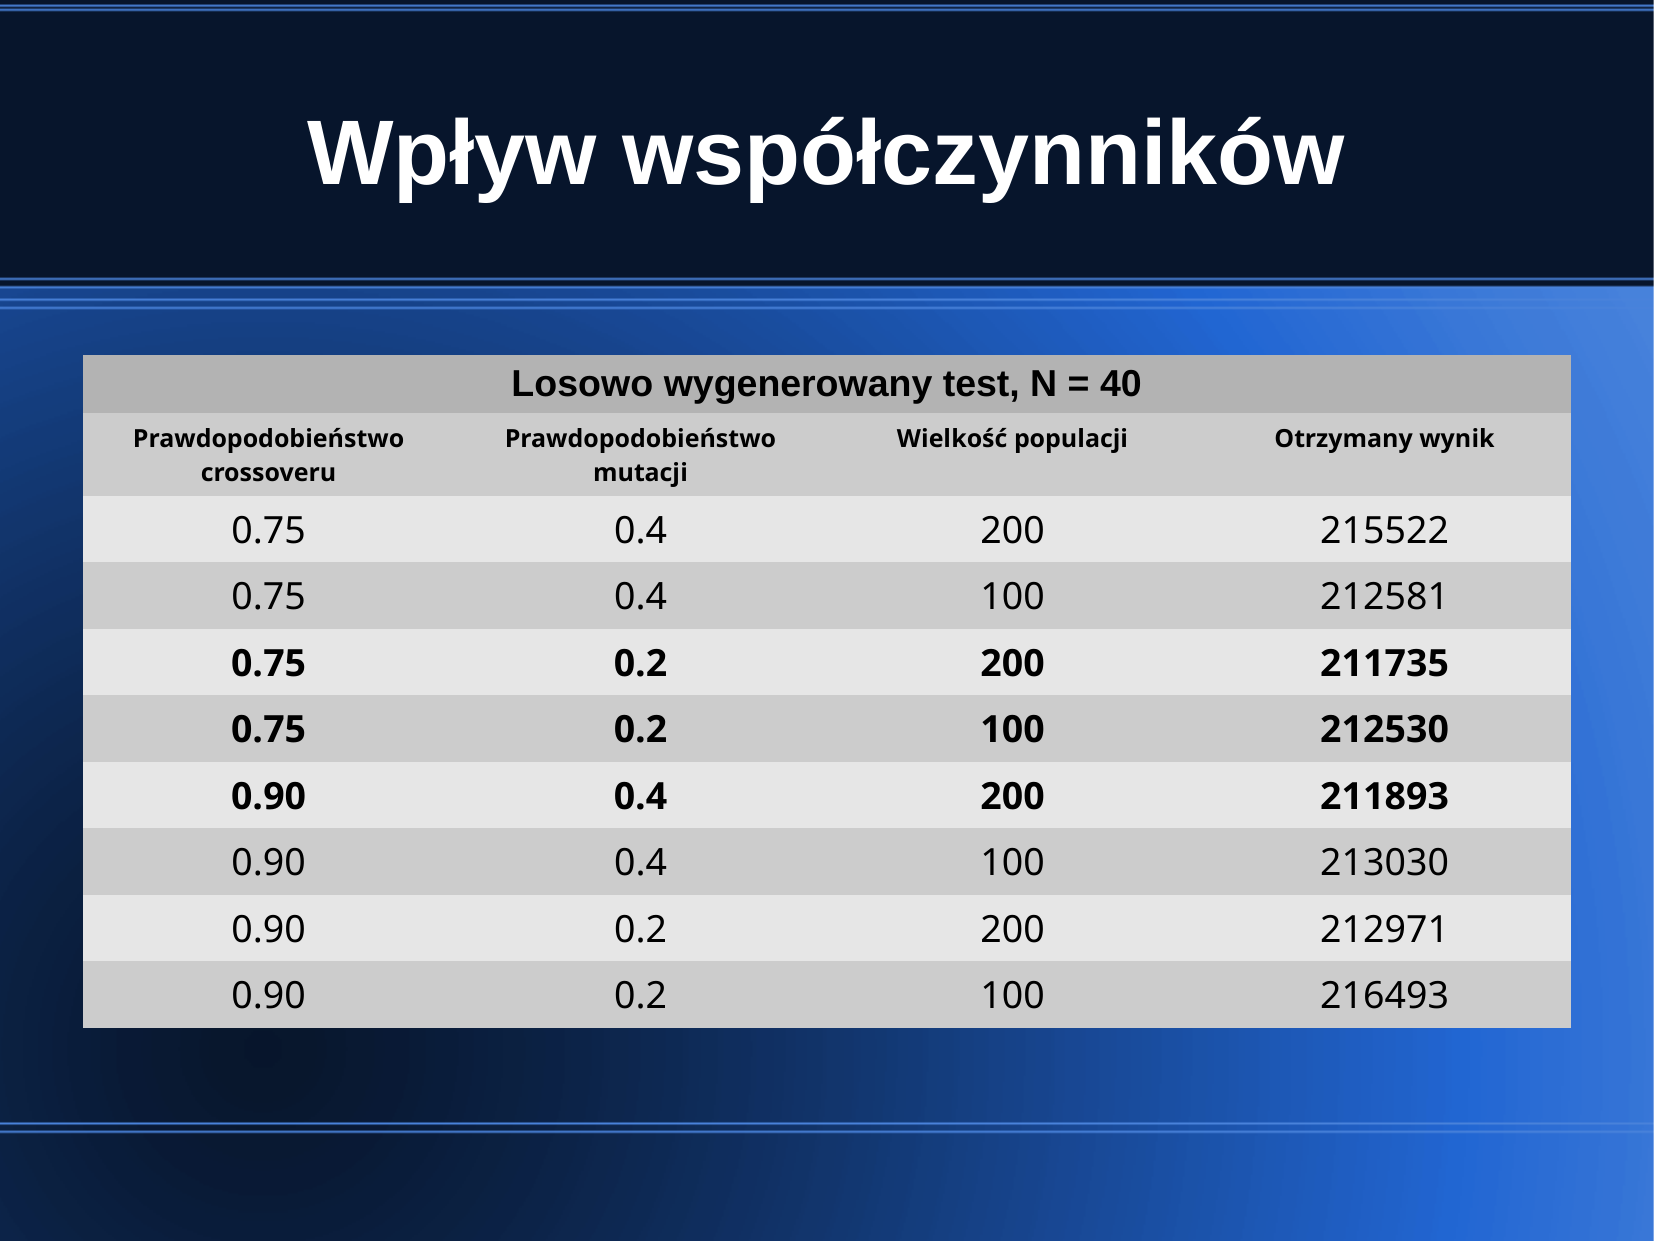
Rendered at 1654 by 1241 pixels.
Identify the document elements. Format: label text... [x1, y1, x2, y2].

table_cell 0.2 [455, 961, 827, 1028]
table_cell 200 [827, 496, 1199, 562]
table_cell 100 [827, 695, 1199, 762]
table_cell 212581 [1199, 562, 1571, 629]
table_cell 200 [827, 629, 1199, 695]
title Wpływ współczynników [82, 49, 1571, 257]
picture [0, 0, 1654, 1241]
table_cell 0.75 [83, 496, 455, 562]
table_cell 212530 [1199, 695, 1571, 762]
table_cell 0.90 [83, 762, 455, 828]
table_cell 211893 [1199, 762, 1571, 828]
table_cell 100 [827, 562, 1199, 629]
table_cell 0.2 [455, 629, 827, 695]
table_cell 211735 [1199, 629, 1571, 695]
table_cell 200 [827, 762, 1199, 828]
table_cell 215522 [1199, 496, 1571, 562]
table_cell 0.90 [83, 961, 455, 1028]
table_cell 0.4 [455, 562, 827, 629]
table_cell 0.75 [83, 695, 455, 762]
table_cell 200 [827, 895, 1199, 961]
table_cell 0.75 [83, 562, 455, 629]
table_cell 100 [827, 828, 1199, 895]
table_cell 0.4 [455, 496, 827, 562]
table_cell 0.2 [455, 895, 827, 961]
table_cell 216493 [1199, 961, 1571, 1028]
table_header Losowo wygenerowany test, N = 40 [83, 355, 1571, 413]
table_cell Otrzymany wynik [1199, 413, 1571, 496]
table_cell 0.90 [83, 895, 455, 961]
table_cell 213030 [1199, 828, 1571, 895]
table_cell 0.75 [83, 629, 455, 695]
table_cell 0.2 [455, 695, 827, 762]
table_cell 0.4 [455, 828, 827, 895]
table_cell 0.90 [83, 828, 455, 895]
table_cell Prawdopodobieństwo crossoveru [83, 413, 455, 496]
table_cell Prawdopodobieństwo mutacji [455, 413, 827, 496]
table_cell 0.4 [455, 762, 827, 828]
table_cell 212971 [1199, 895, 1571, 961]
table_cell 100 [827, 961, 1199, 1028]
table_cell Wielkość populacji [827, 413, 1199, 496]
